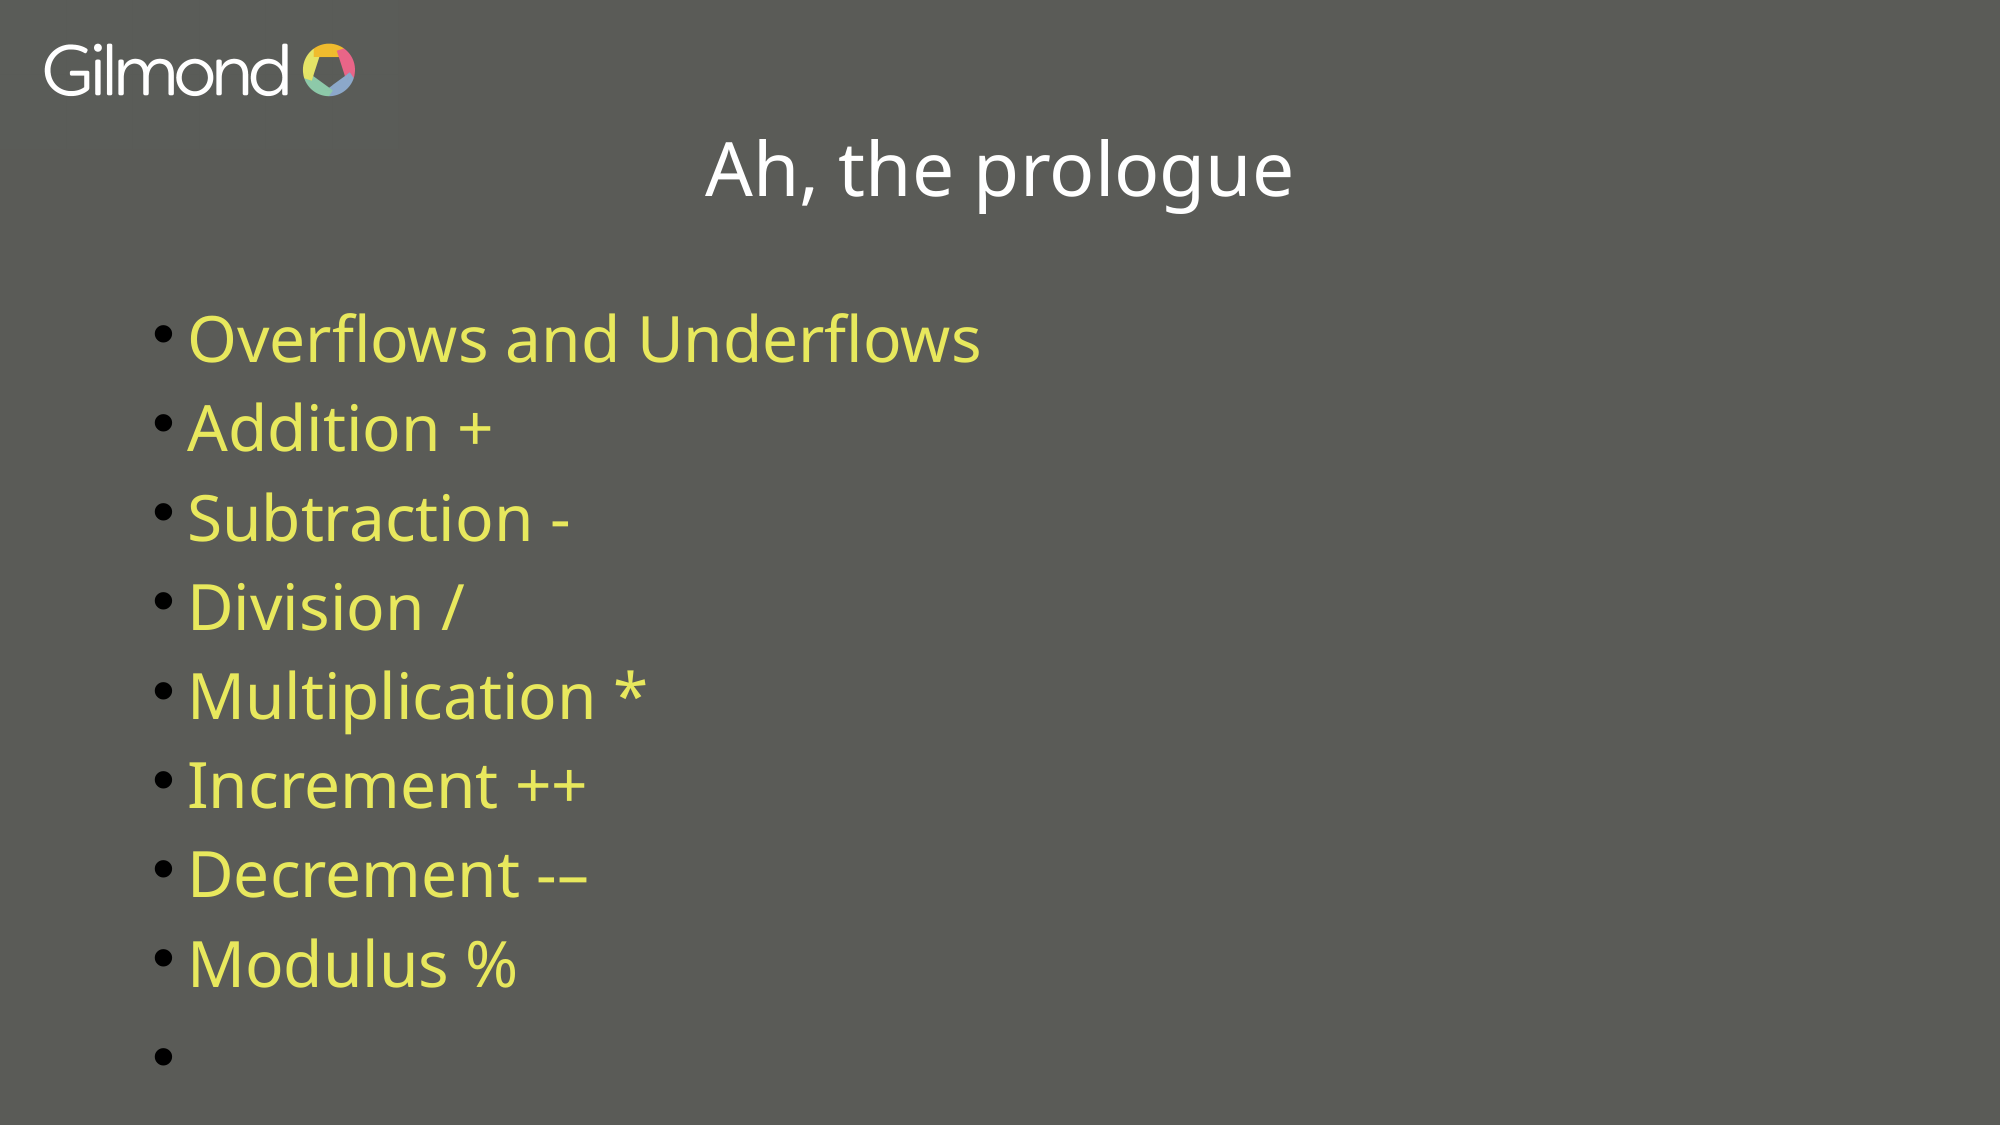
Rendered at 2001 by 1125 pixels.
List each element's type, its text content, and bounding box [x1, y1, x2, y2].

picture [0, 0, 399, 149]
list Overflows and Underflows Addition + Subtraction - Division / Multiplication * Increment ++ Decrement -– Modulus % [137, 299, 1863, 1014]
title Ah, the prologue [137, 59, 1863, 278]
